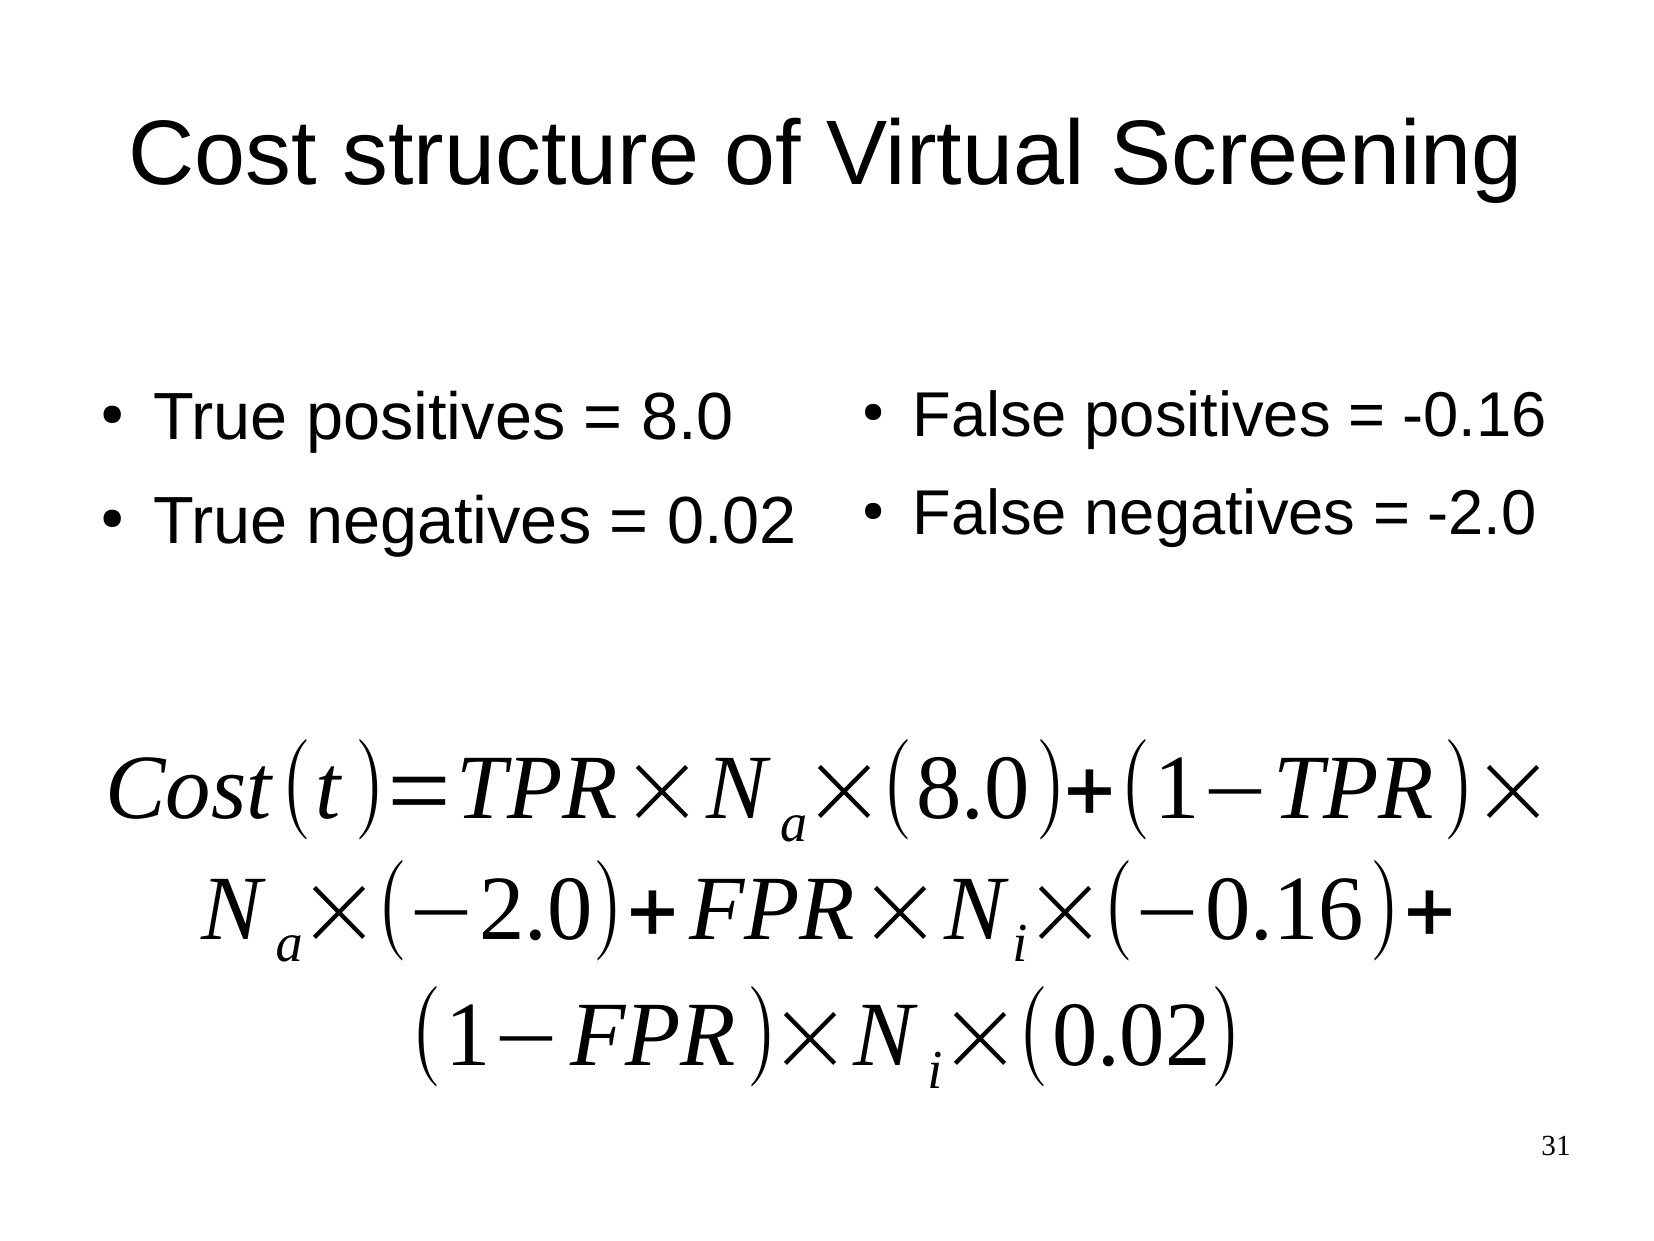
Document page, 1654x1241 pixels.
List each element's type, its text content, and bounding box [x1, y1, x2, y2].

title Cost structure of Virtual Screening [82, 49, 1571, 257]
list True positives = 8.0 True negatives = 0.02 [82, 378, 809, 722]
chart [82, 732, 1571, 1098]
list False positives = -0.16 False negatives = -2.0 [845, 378, 1572, 680]
